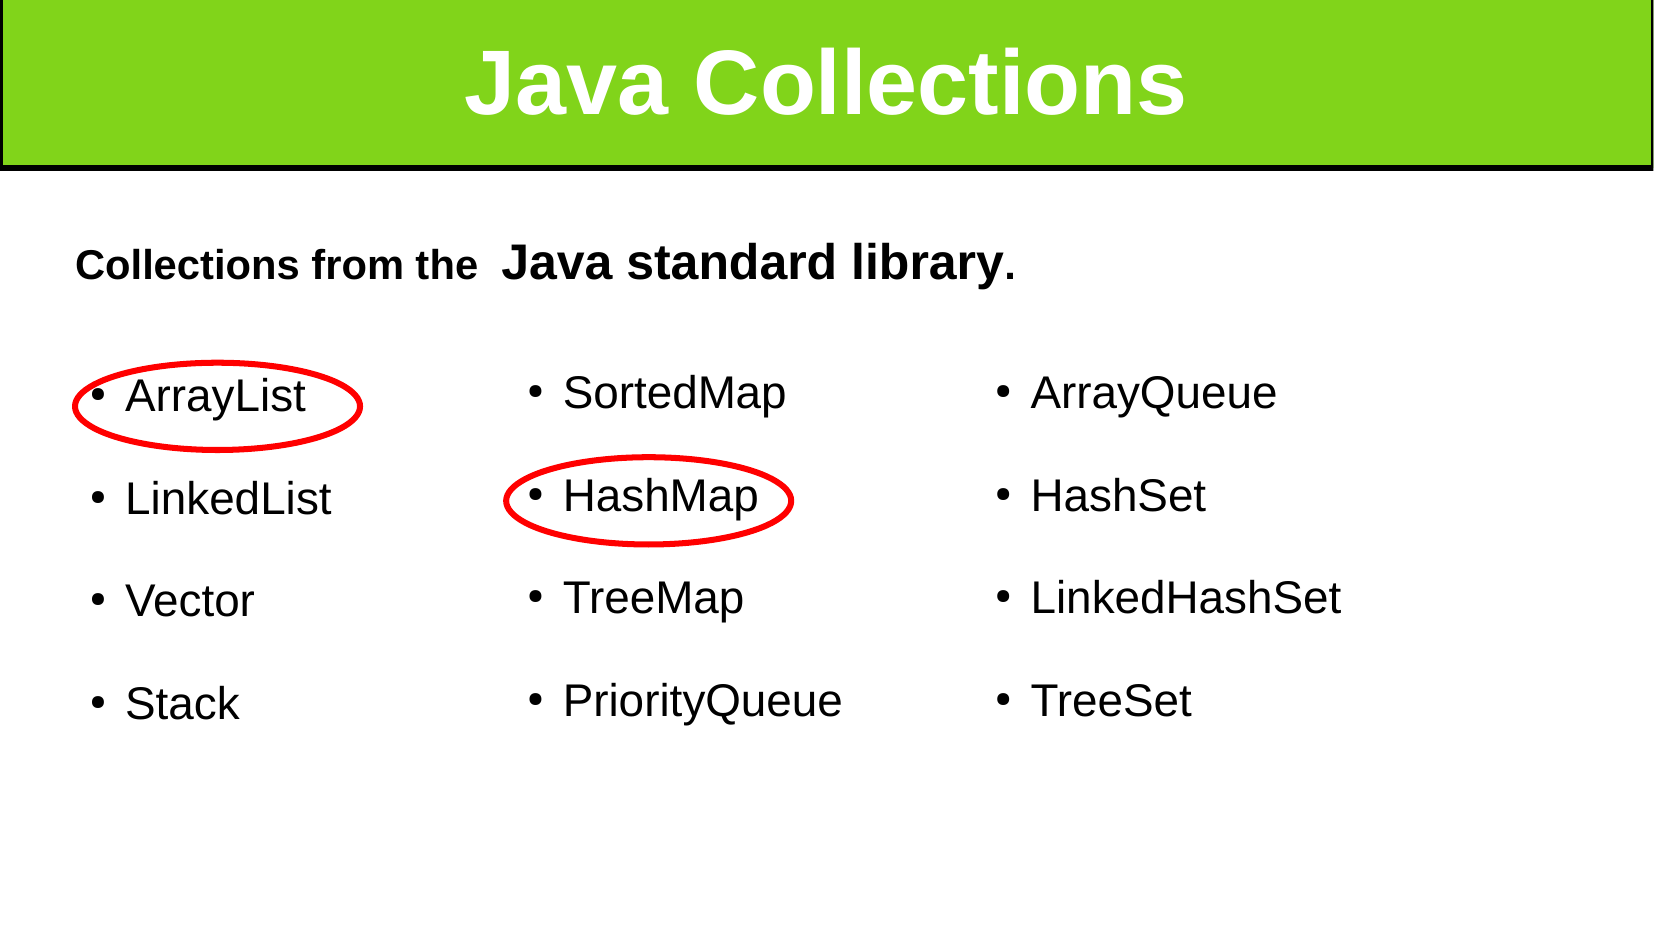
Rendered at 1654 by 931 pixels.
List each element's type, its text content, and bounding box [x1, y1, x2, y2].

text_box ArrayList LinkedList Vector Stack [75, 362, 496, 781]
subtitle Collections from the Java standard library. [75, 165, 1561, 361]
text_box [75, 362, 361, 451]
text_box SortedMap HashMap TreeMap PriorityQueue [512, 360, 933, 778]
text_box ArrayQueue HashSet LinkedHashSet TreeSet [980, 360, 1401, 778]
text_box ArrayList LinkedList Vector Stack [75, 362, 201, 401]
title Java Collections [0, 0, 1654, 169]
text_box [506, 457, 792, 545]
